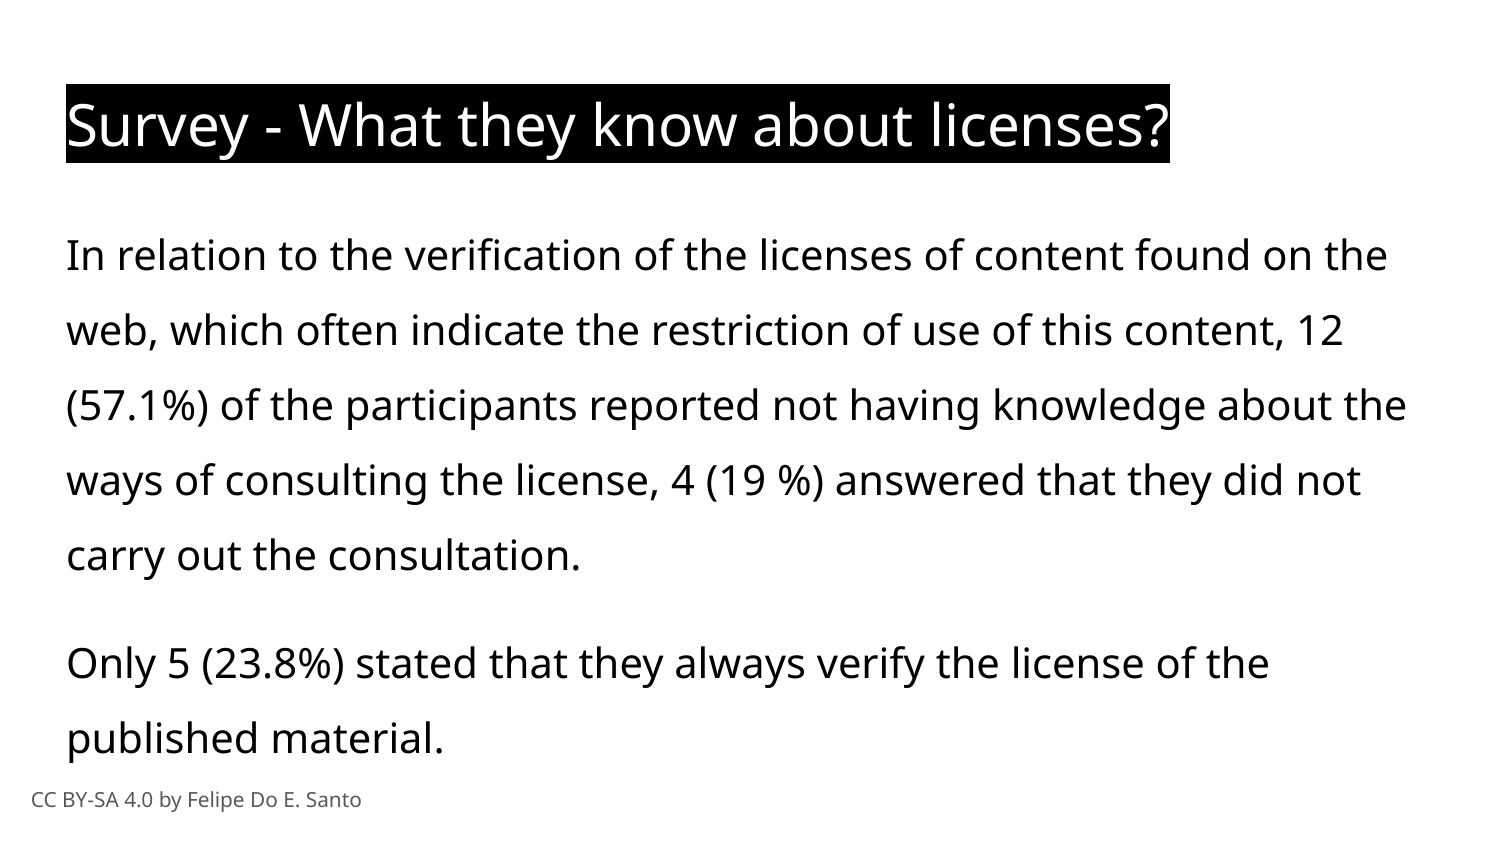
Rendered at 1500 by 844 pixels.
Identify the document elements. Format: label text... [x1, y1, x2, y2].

text_box CC BY-SA 4.0 by Felipe Do E. Santo [15, 771, 421, 826]
list In relation to the verification of the licenses of content found on the web, which often indicate the restriction of use of this content, 12 (57.1%) of the participants reported not having knowledge about the ways of consulting the license, 4 (19 %) answered that they did not carry out the consultation. Only 5 (23.8%) stated that they always verify the license of the published material. [51, 189, 1449, 750]
title Survey - What they know about licenses? [51, 72, 1449, 167]
